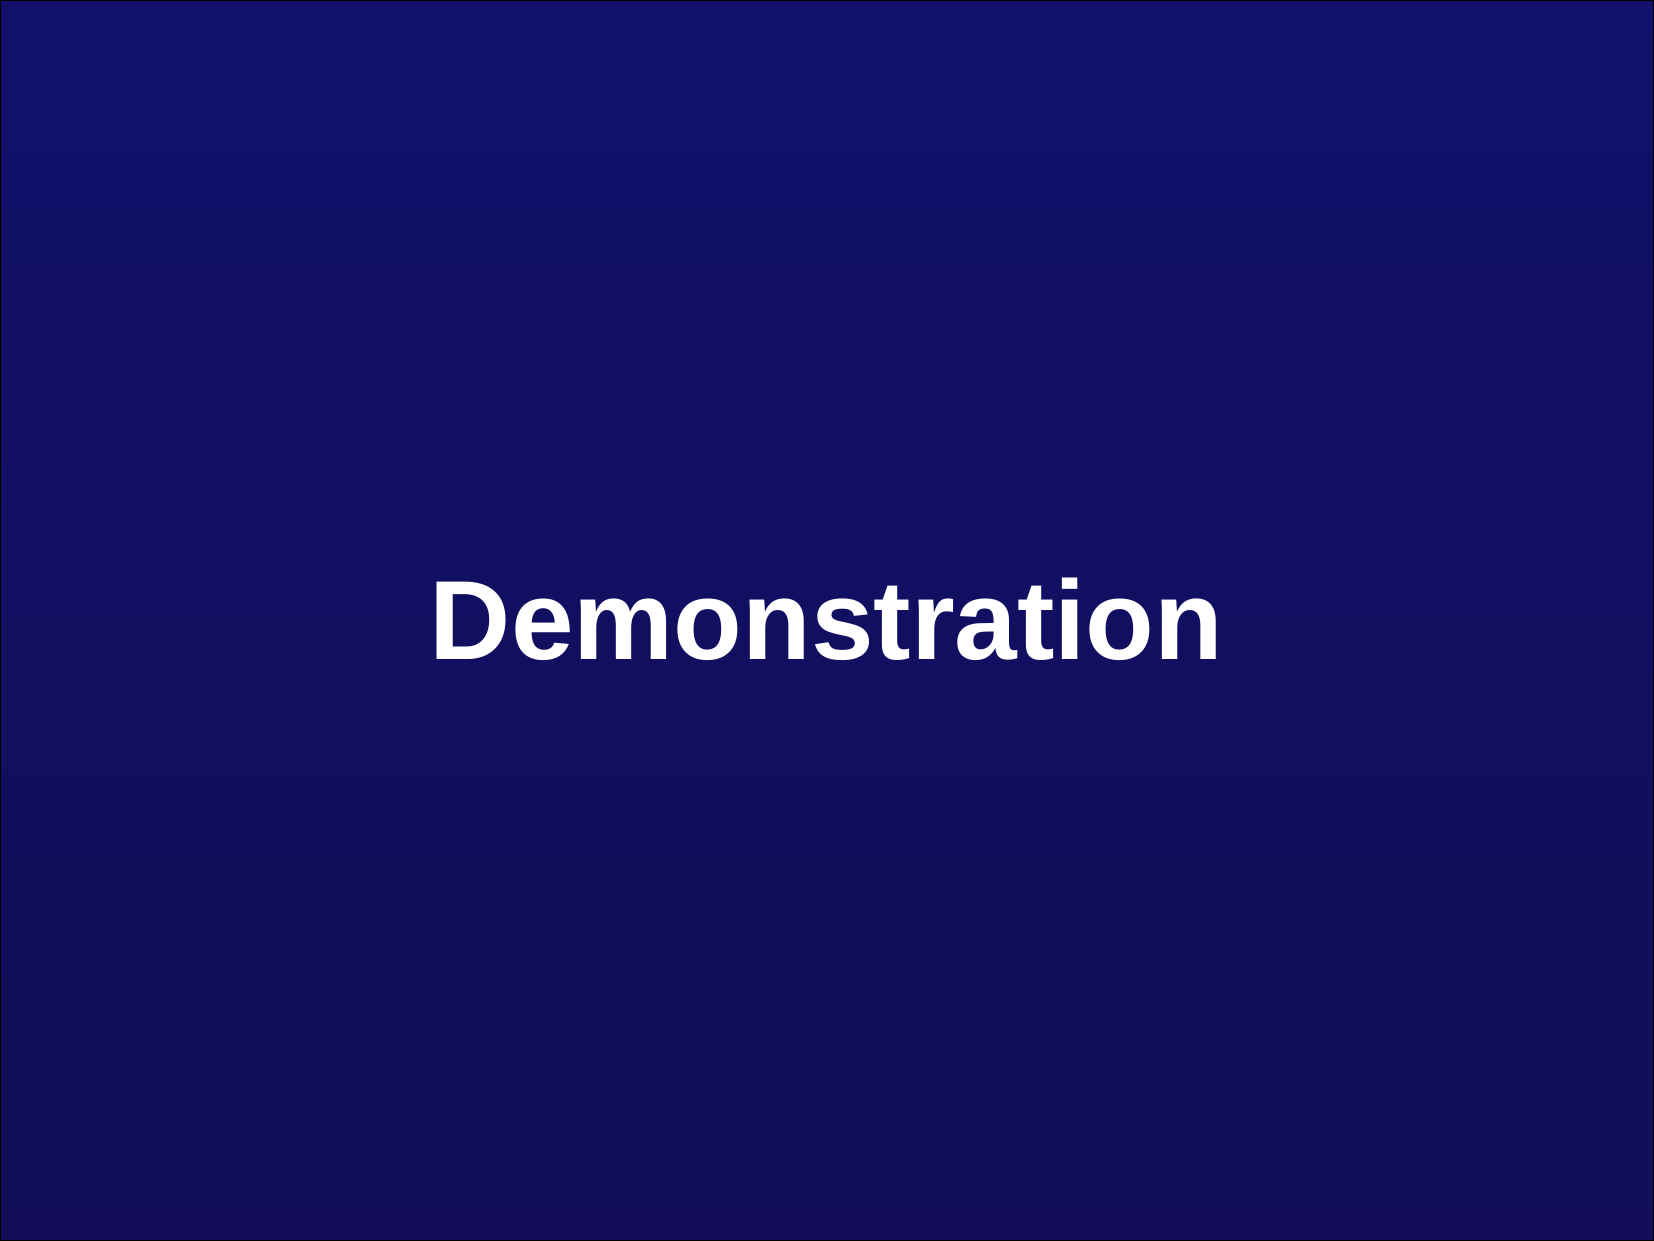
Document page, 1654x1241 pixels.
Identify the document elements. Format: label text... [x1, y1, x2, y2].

title Demonstration [82, 472, 1571, 768]
